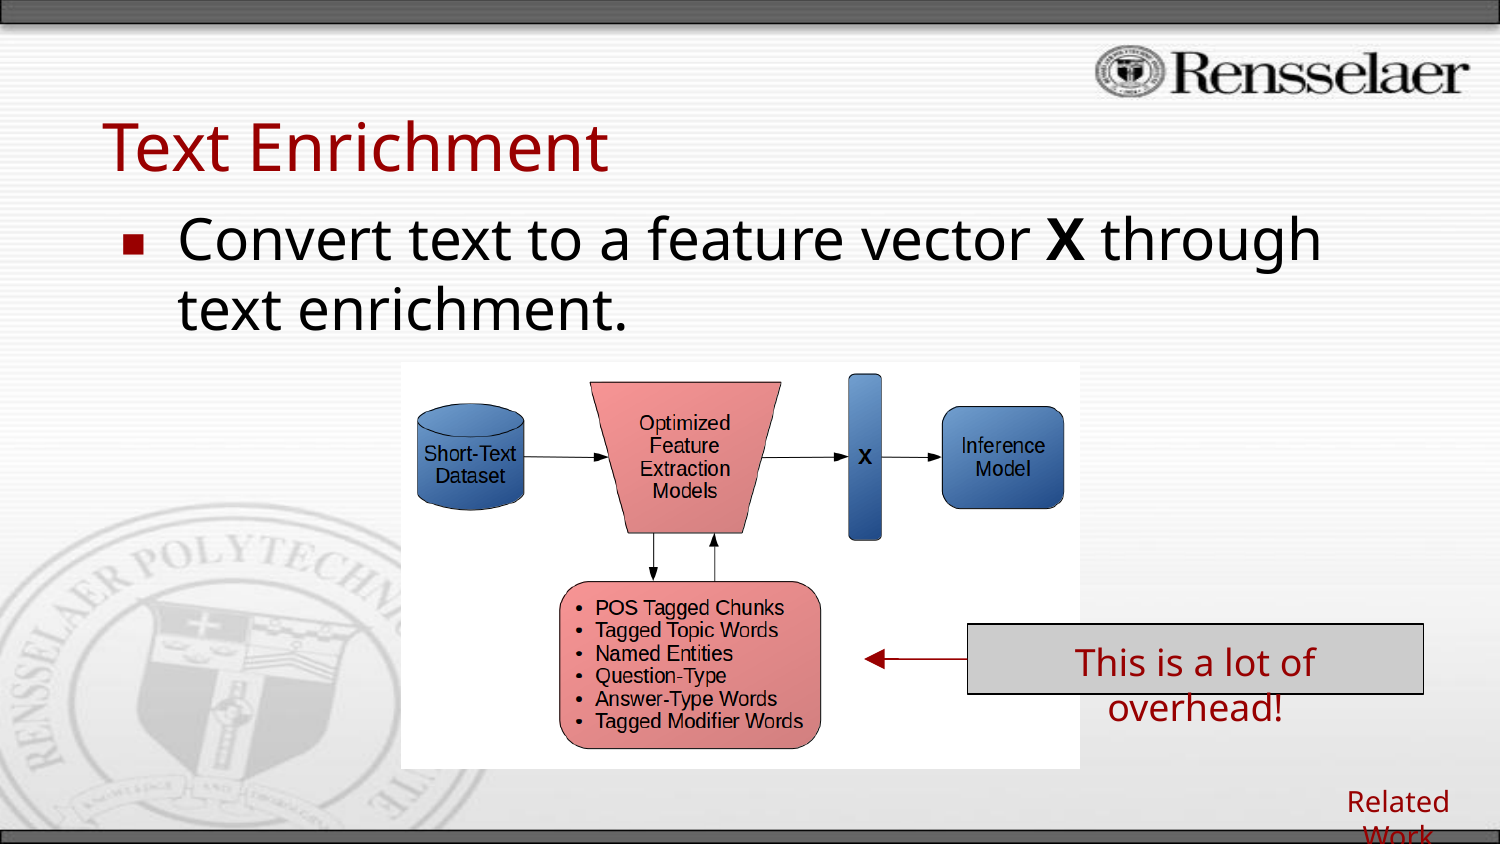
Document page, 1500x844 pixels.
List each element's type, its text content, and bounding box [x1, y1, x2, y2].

list Convert text to a feature vector X through text enrichment. [87, 187, 1369, 769]
picture [1392, 833, 1401, 844]
list Convert text to a feature vector X through text enrichment. [1080, 695, 1369, 769]
picture [0, 0, 1500, 844]
title Text Enrichment [87, 102, 1413, 188]
text_box Related Work [1296, 768, 1500, 816]
picture [1372, 830, 1379, 844]
text_box This is a lot of overhead! [967, 623, 1424, 695]
